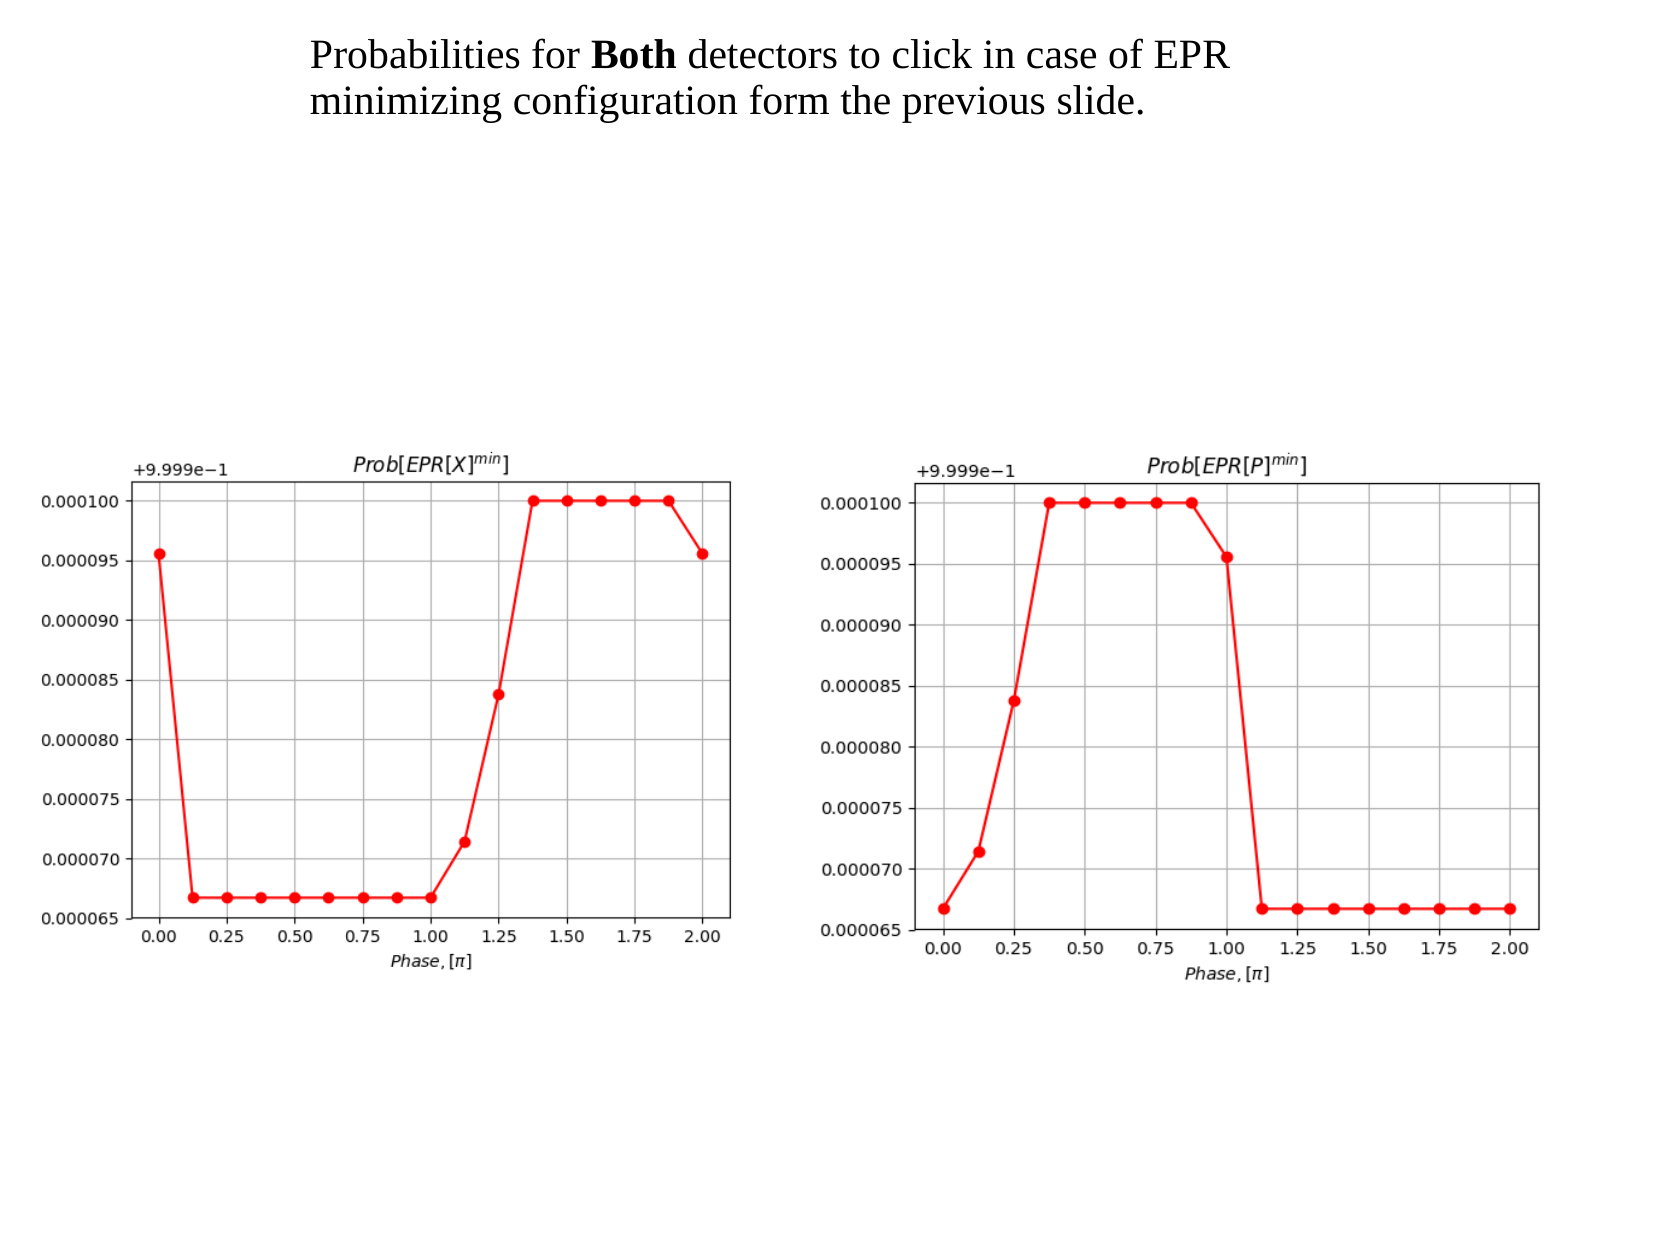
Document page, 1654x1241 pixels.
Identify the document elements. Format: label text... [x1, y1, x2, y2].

text_box Probabilities for Both detectors to click in case of EPR minimizing configuration form the previous slide. [295, 23, 1382, 142]
picture [814, 413, 1619, 993]
picture [35, 413, 807, 980]
